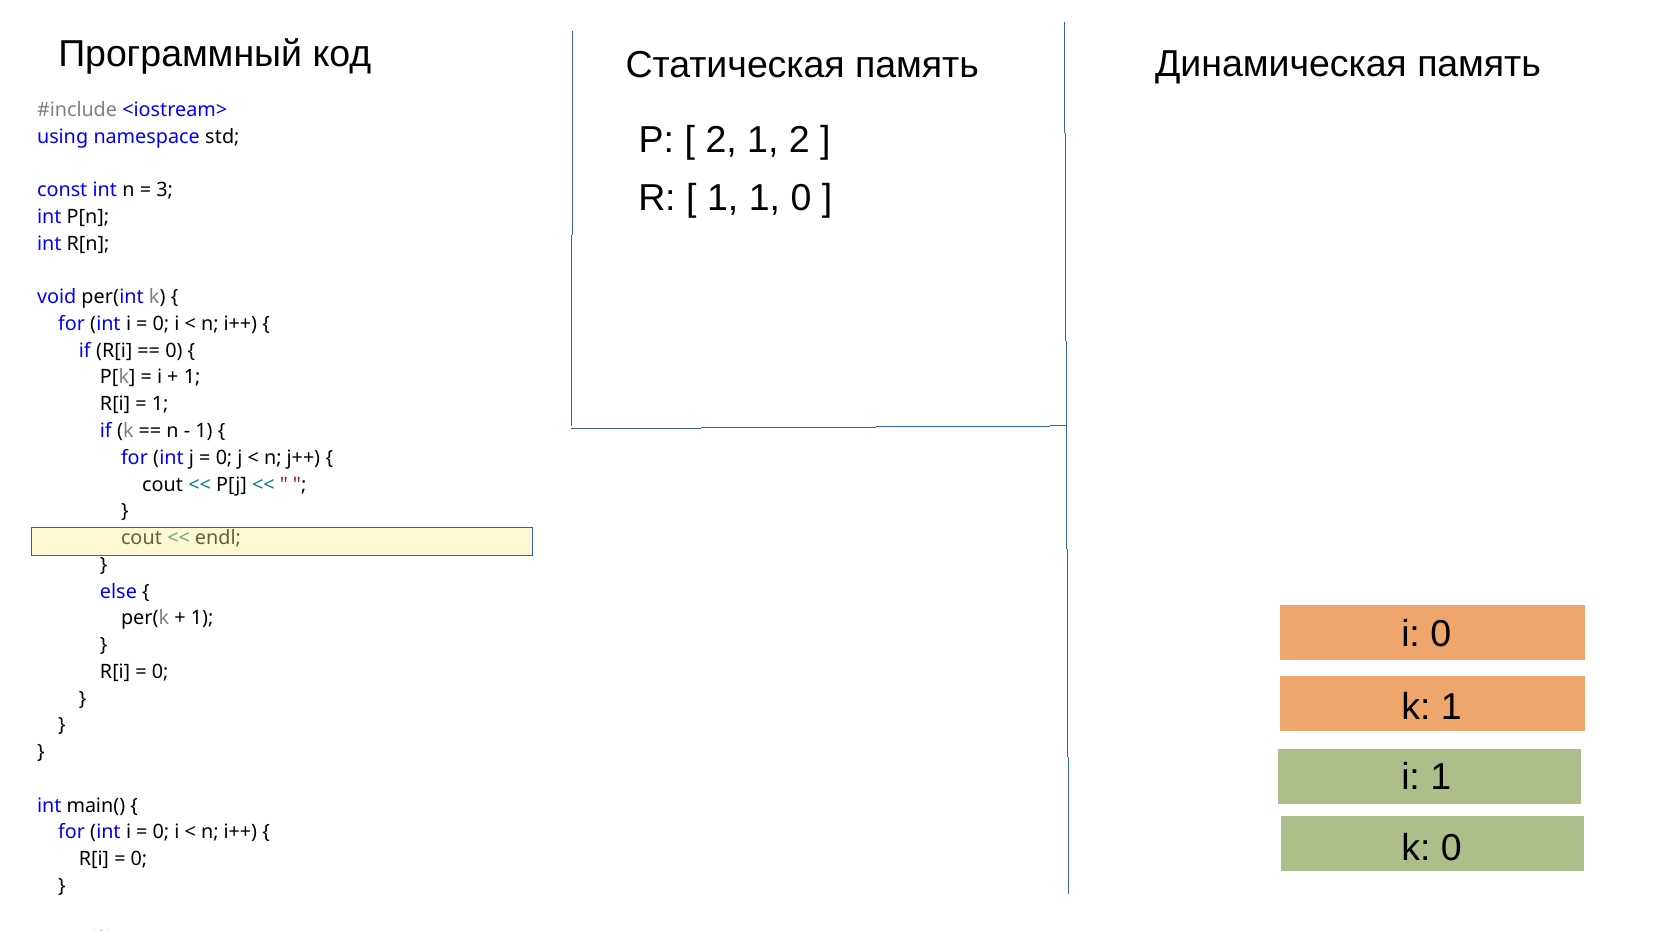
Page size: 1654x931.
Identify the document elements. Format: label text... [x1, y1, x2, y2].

text_box #include <iostream> using namespace std; const int n = 3; int P[n]; int R[n]; void per(int k) { for (int i = 0; i < n; i++) { if (R[i] == 0) { P[k] = i + 1; R[i] = 1; if (k == n - 1) { for (int j = 0; j < n; j++) { cout << P[j] << " "; } cout << endl; } else { per(k + 1); } R[i] = 0; } } } int main() { for (int i = 0; i < n; i++) { R[i] = 0; } per(0); return 0; } [22, 88, 570, 907]
text_box [1276, 746, 1584, 806]
text_box R: [ 1, 1, 0 ] [623, 169, 848, 227]
text_box Статическая память [610, 35, 995, 93]
text_box i: 1 [1386, 748, 1483, 806]
text_box [31, 527, 533, 556]
text_box [1279, 814, 1587, 874]
text_box [1277, 603, 1587, 663]
text_box [1277, 674, 1587, 734]
text_box k: 1 [1386, 677, 1477, 735]
text_box k: 0 [1386, 819, 1483, 876]
text_box i: 0 [1386, 605, 1467, 662]
text_box P: [ 2, 1, 2 ] [623, 111, 846, 168]
text_box Программный код [43, 25, 387, 83]
text_box Динамическая память [1140, 34, 1557, 92]
